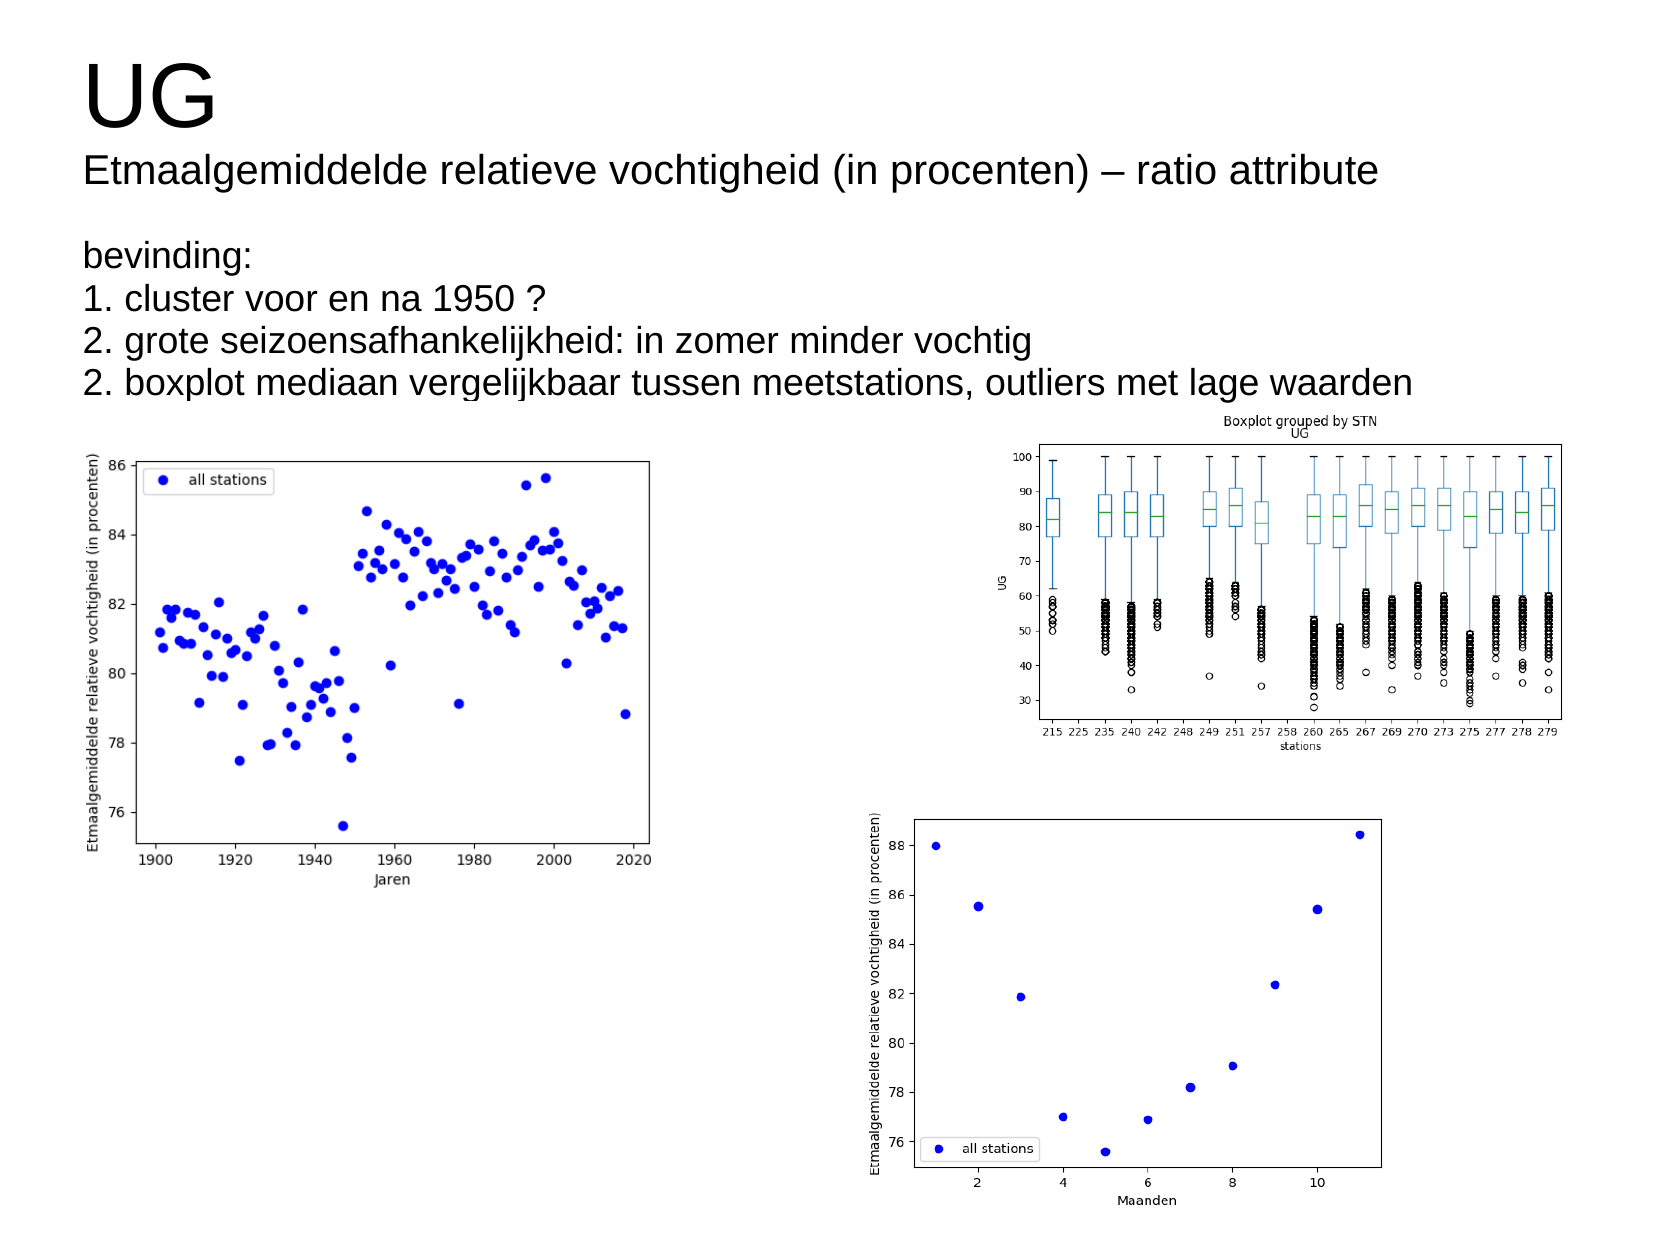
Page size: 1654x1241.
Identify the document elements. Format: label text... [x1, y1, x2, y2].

picture [53, 401, 715, 898]
picture [838, 407, 1625, 1217]
title UG Etmaalgemiddelde relatieve vochtigheid (in procenten) – ratio attribute bevinding: 1. cluster voor en na 1950 ? 2. grote seizoensafhankelijkheid: in zomer minder vochtig 2. boxplot mediaan vergelijkbaar tussen meetstations, outliers met lage waarden [82, 43, 1571, 403]
